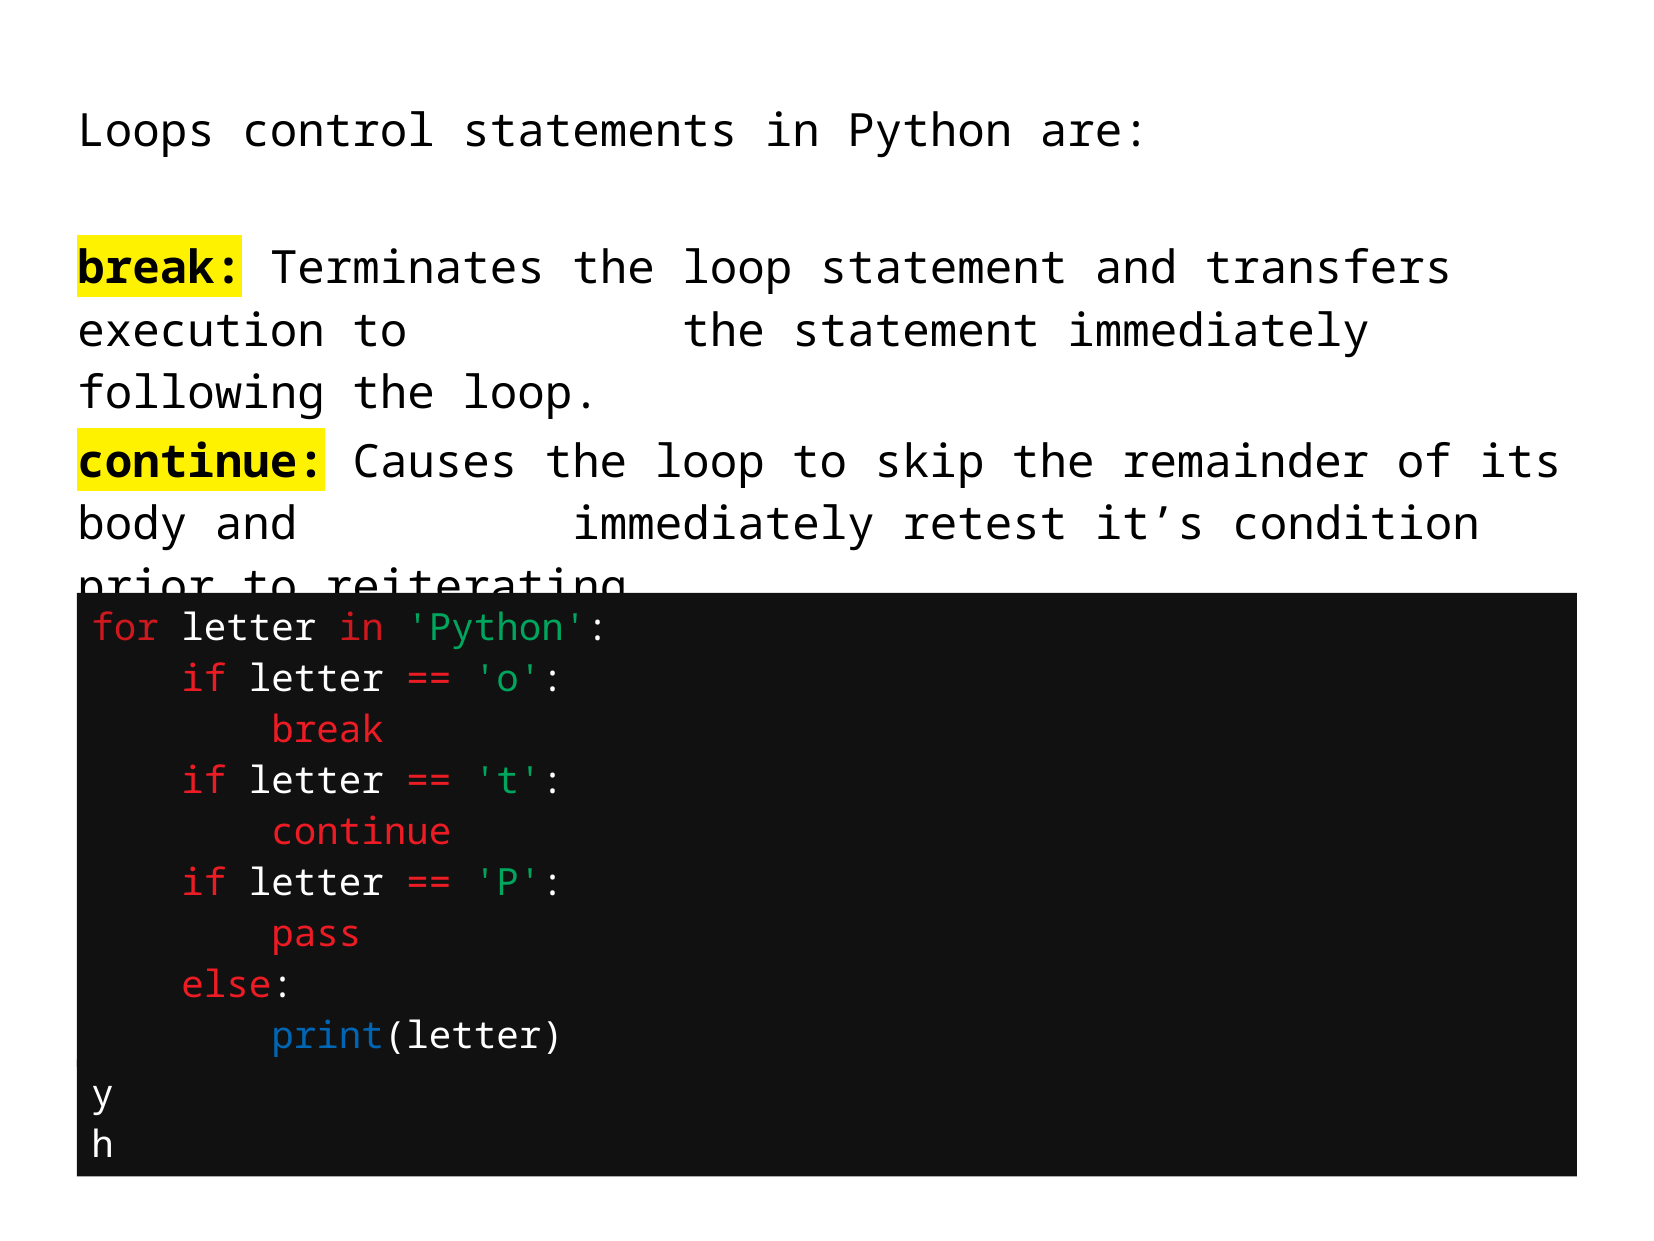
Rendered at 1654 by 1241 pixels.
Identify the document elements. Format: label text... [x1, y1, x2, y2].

text_box y h [76, 1059, 1577, 1150]
text_box Loops control statements in Python are: break: Terminates the loop statement and transfers execution to the statement immediately following the loop. continue: Causes the loop to skip the remainder of its body and immediately retest it’s condition prior to reiterating. pass: Used when a statement is required syntactically but you do not want any command or code to execute. Example Output [62, 90, 1591, 1064]
text_box for letter in 'Python': if letter == 'o': break if letter == 't': continue if letter == 'P': pass else: print(letter) [76, 592, 1577, 948]
